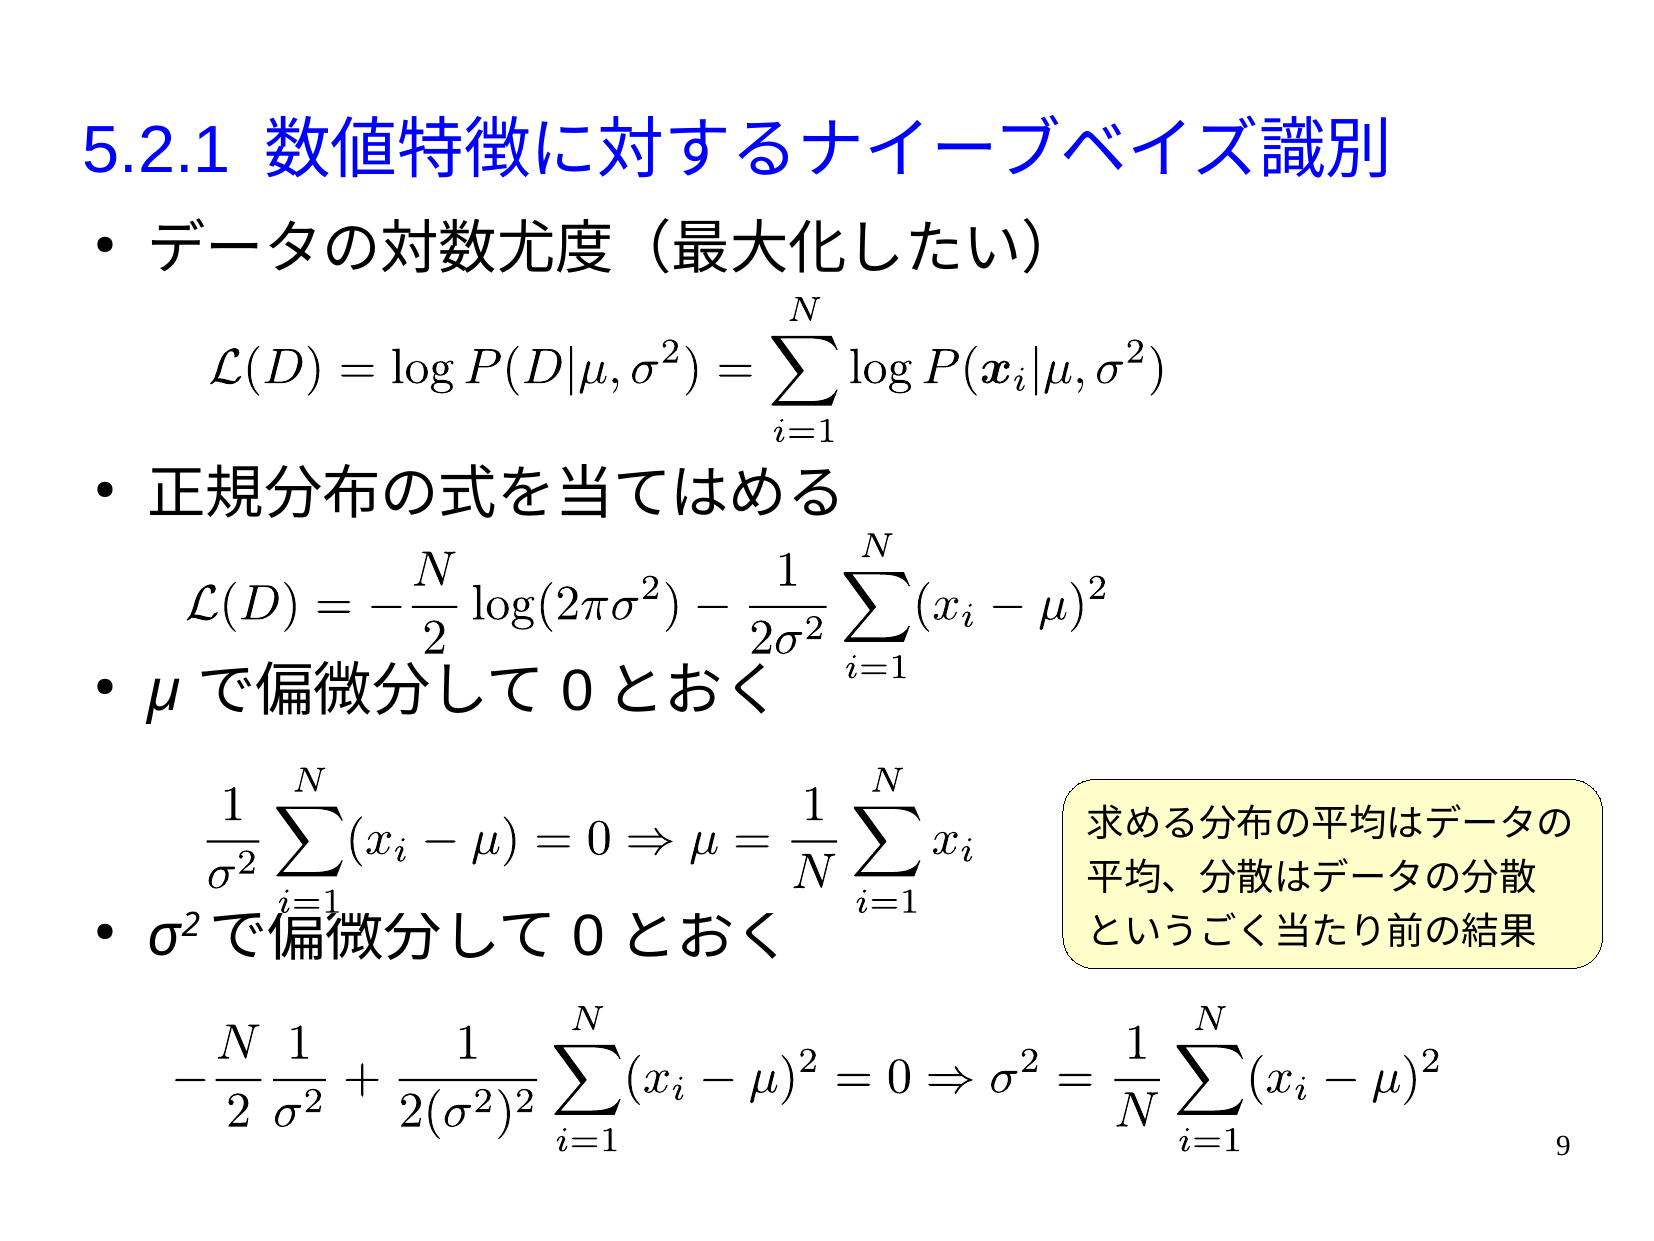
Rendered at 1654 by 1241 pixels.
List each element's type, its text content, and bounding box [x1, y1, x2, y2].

text_box [170, 1006, 1439, 1152]
picture [206, 295, 1164, 445]
text_box [206, 767, 973, 914]
title 5.2.1 数値特徴に対するナイーブベイズ識別 [82, 58, 1571, 237]
picture [183, 531, 1107, 681]
list データの対数尤度（最大化したい） 正規分布の式を当てはめる μで偏微分して0とおく σ2で偏微分して0とおく [76, 206, 1565, 1094]
text_box 求める分布の平均はデータの 平均、分散はデータの分散 というごく当たり前の結果 [1062, 779, 1603, 969]
